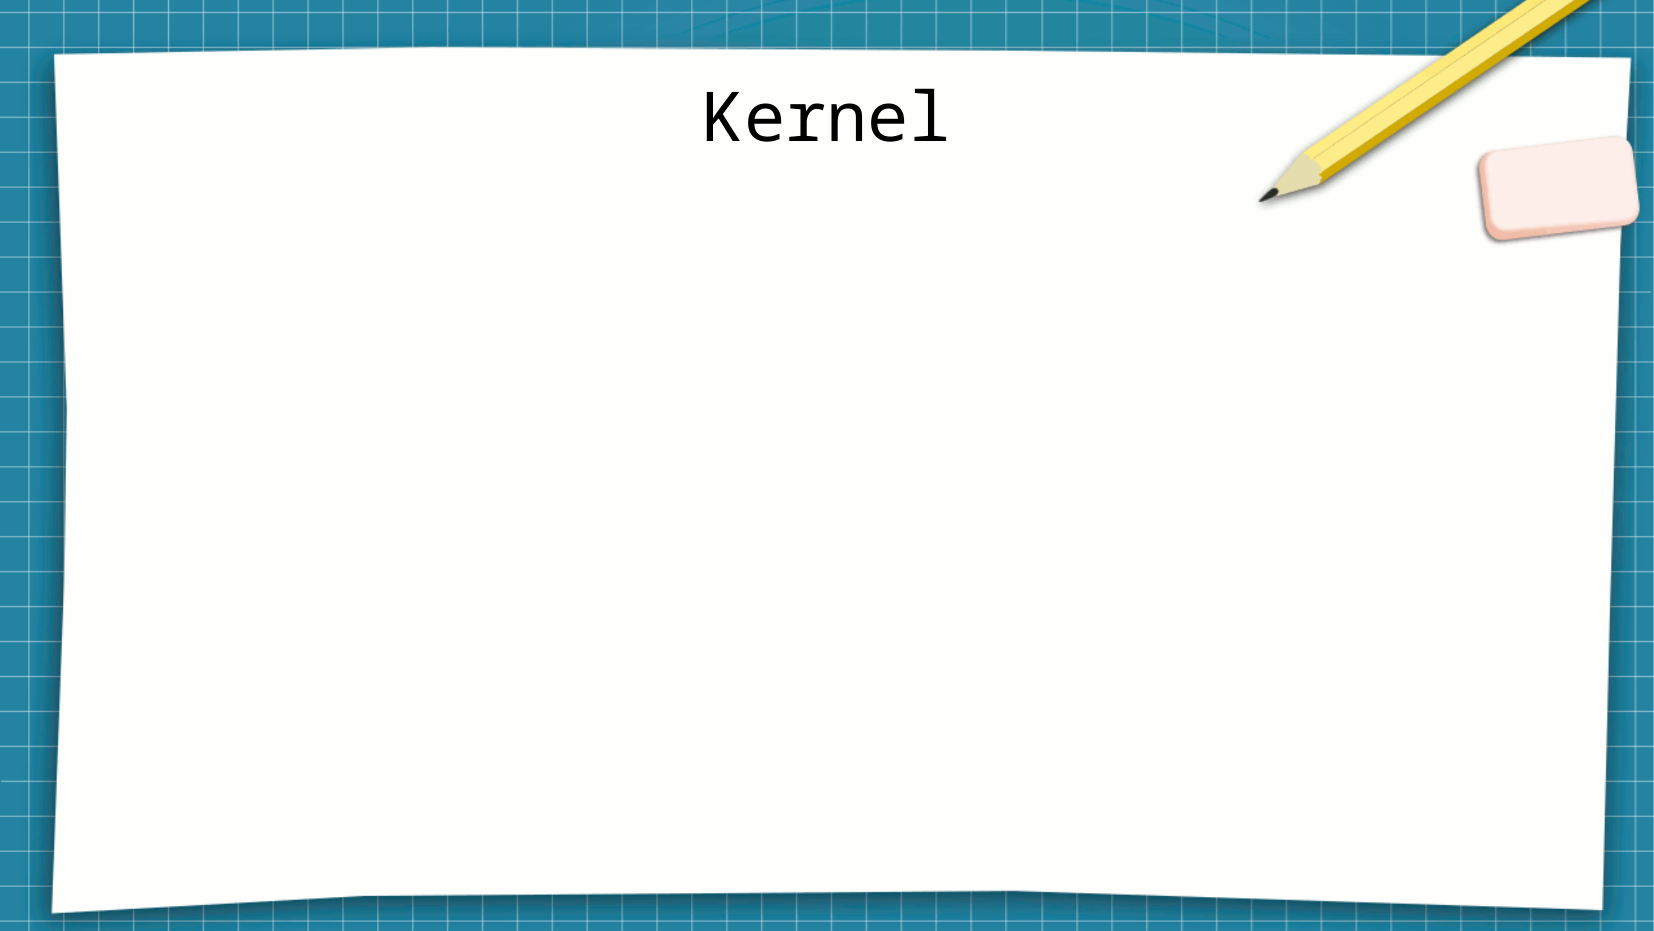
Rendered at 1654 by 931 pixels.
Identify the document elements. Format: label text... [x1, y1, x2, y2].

title Kernel [82, 37, 1571, 193]
picture [0, 0, 1654, 931]
